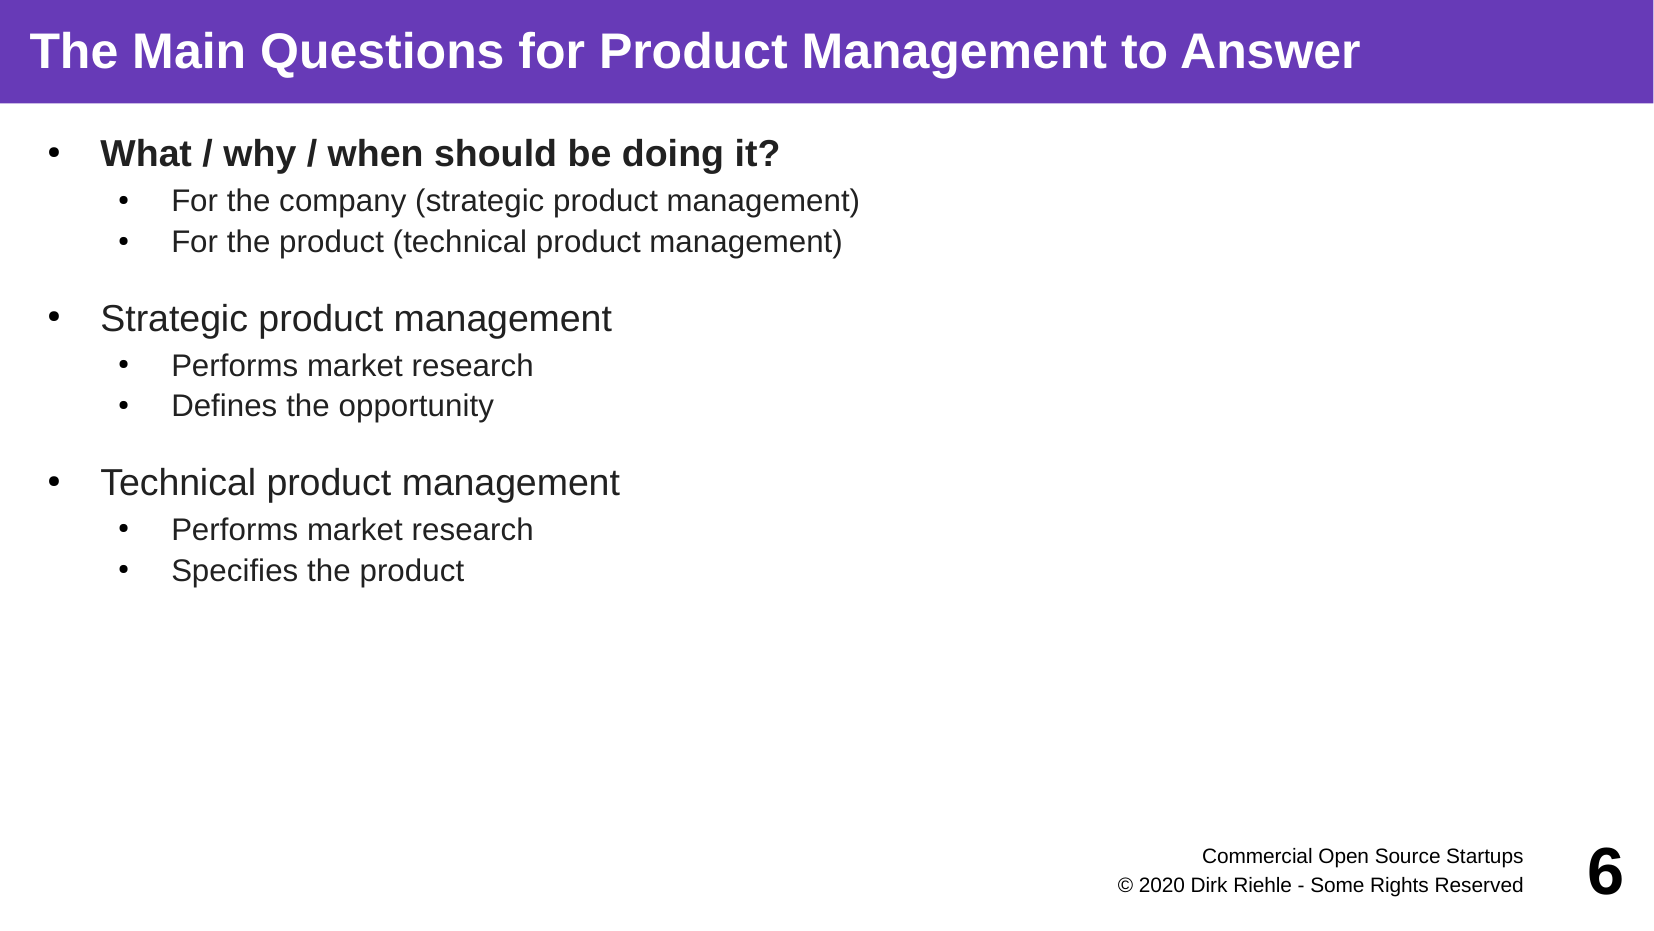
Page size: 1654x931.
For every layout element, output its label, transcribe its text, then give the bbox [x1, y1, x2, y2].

list What / why / when should be doing it? For the company (strategic product management) For the product (technical product management) Strategic product management Performs market research Defines the opportunity Technical product management Performs market research Specifies the product [29, 132, 1625, 813]
title The Main Questions for Product Management to Answer [0, 0, 1654, 104]
